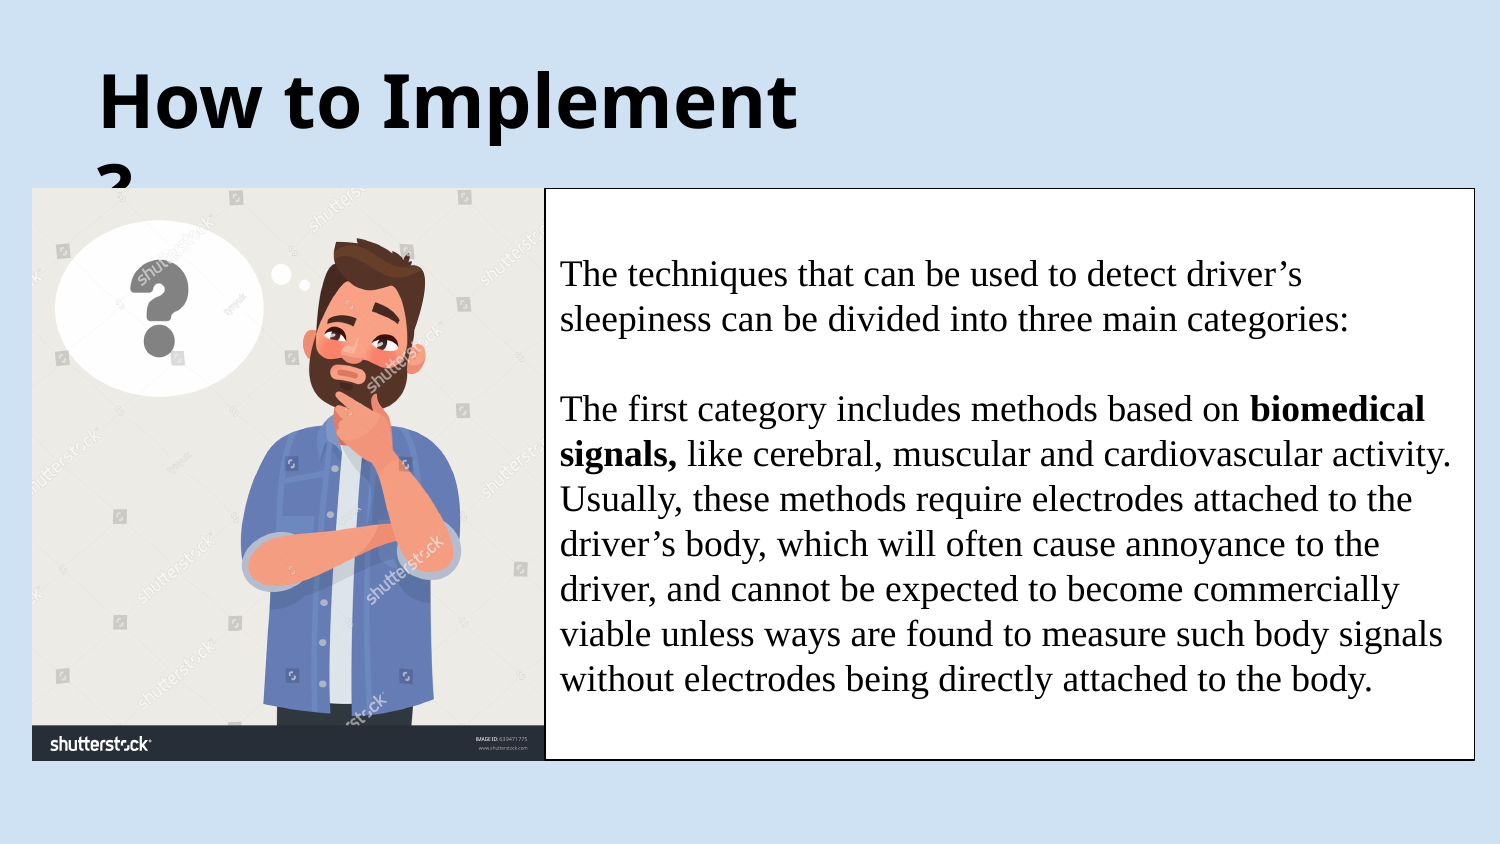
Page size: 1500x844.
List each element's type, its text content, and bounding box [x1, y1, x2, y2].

picture [32, 188, 544, 761]
text_box How to Implement ? [82, 38, 828, 164]
text_box The techniques that can be used to detect driver’s sleepiness can be divided into three main categories: The first category includes methods based on biomedical signals, like cerebral, muscular and cardiovascular activity. Usually, these methods require electrodes attached to the driver’s body, which will often cause annoyance to the driver, and cannot be expected to become commercially viable unless ways are found to measure such body signals without electrodes being directly attached to the body. [544, 188, 1475, 761]
